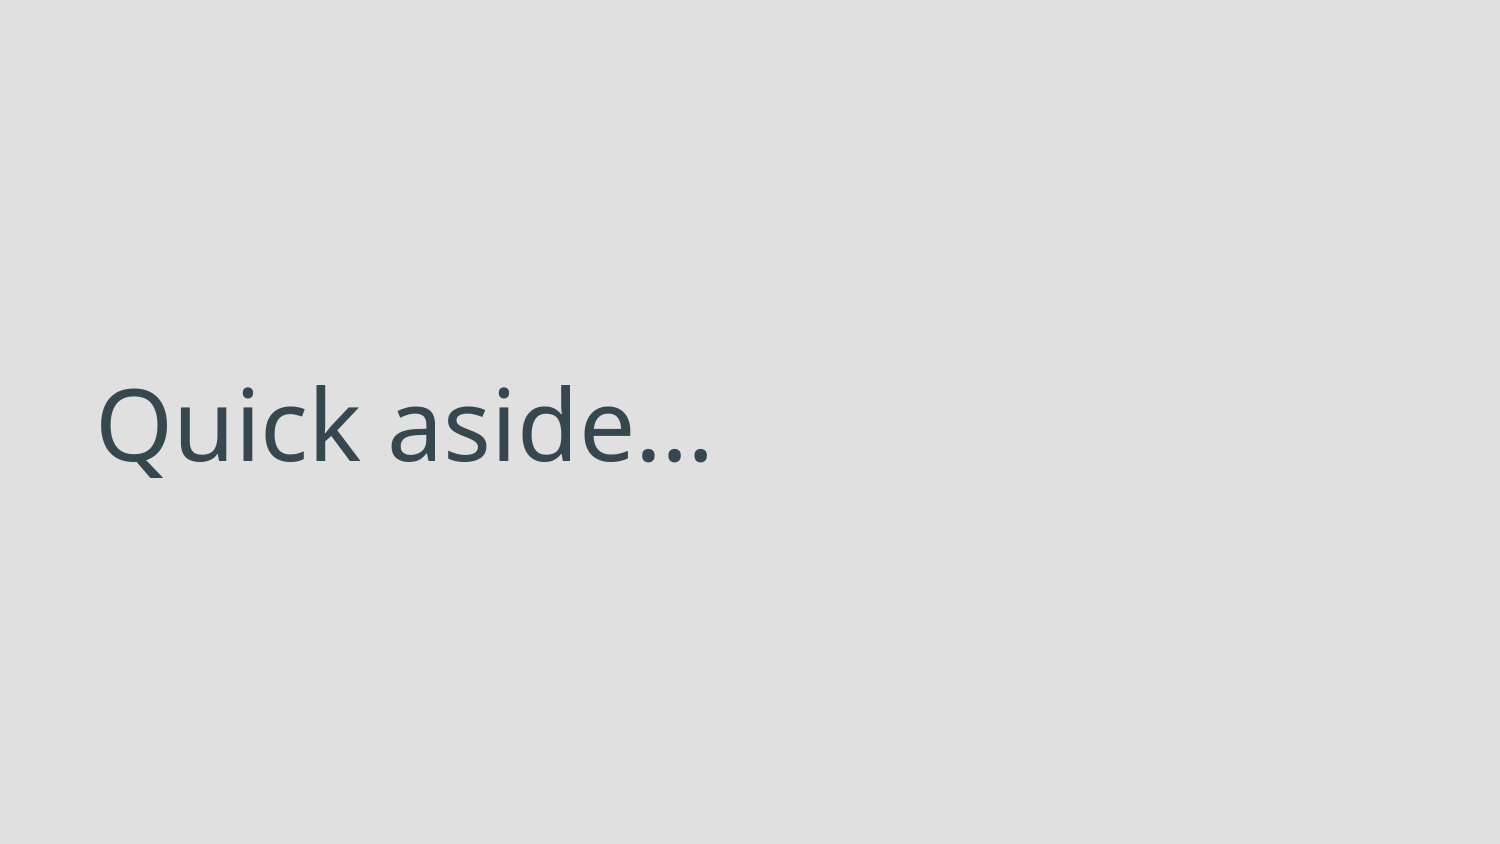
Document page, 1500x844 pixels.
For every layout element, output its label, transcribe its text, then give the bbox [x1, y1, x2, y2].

title Quick aside… [80, 86, 1102, 758]
